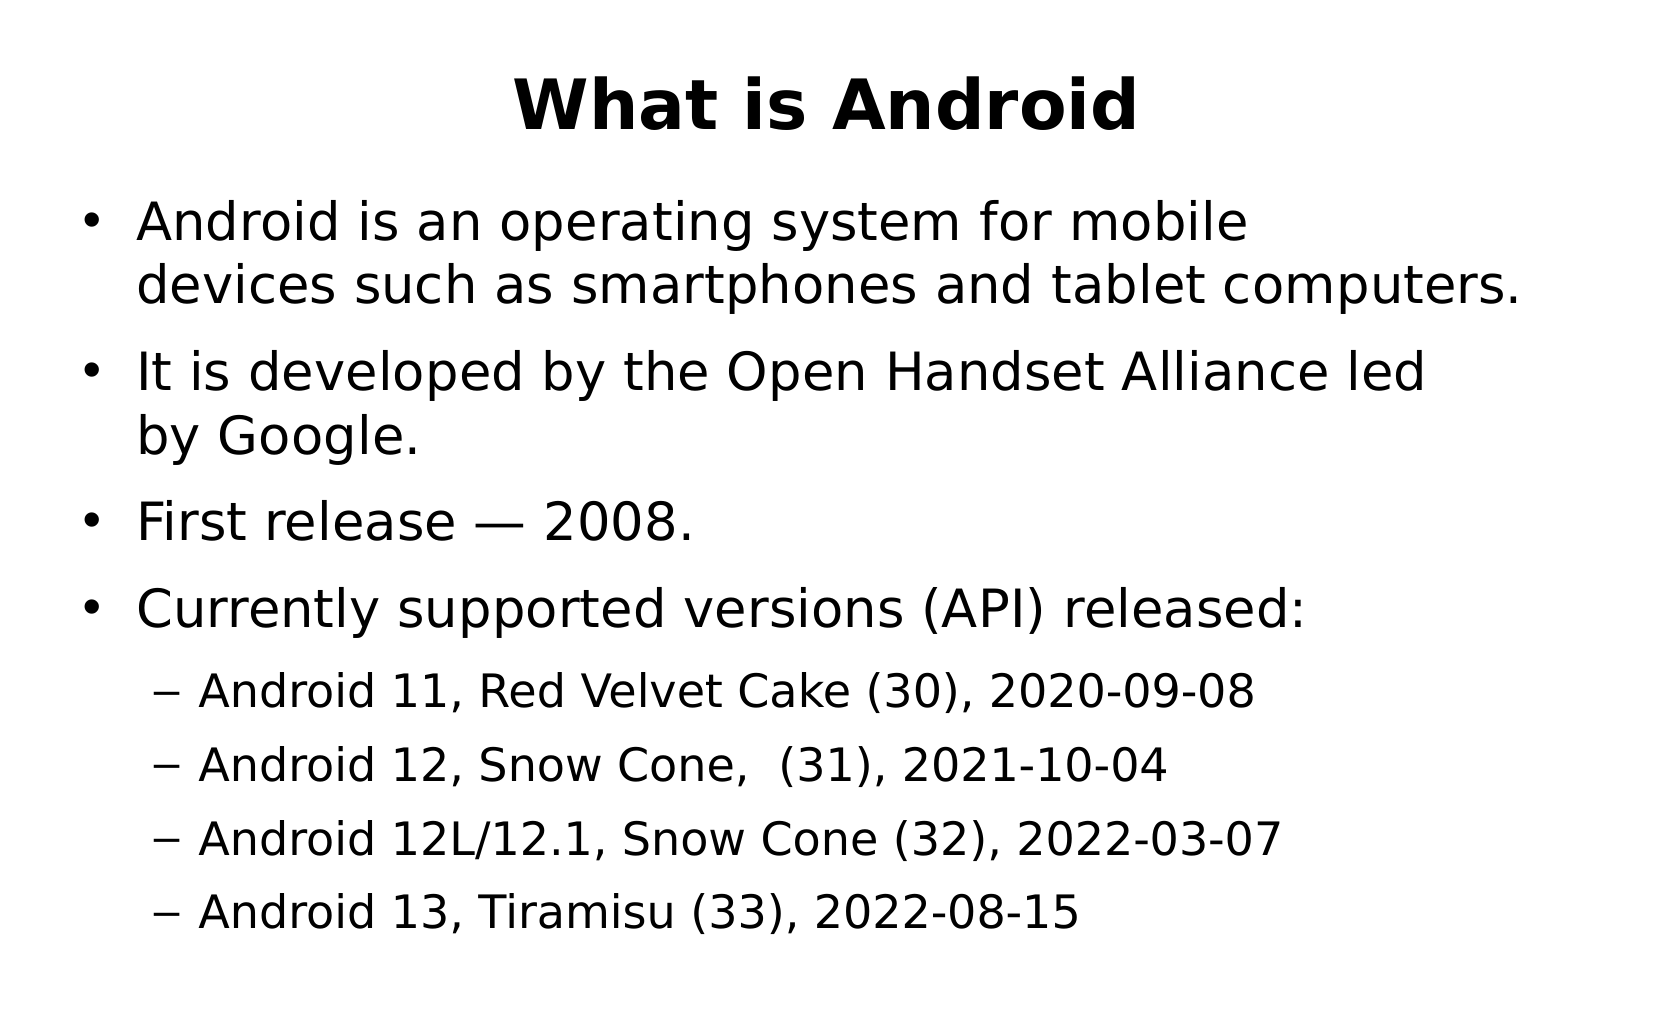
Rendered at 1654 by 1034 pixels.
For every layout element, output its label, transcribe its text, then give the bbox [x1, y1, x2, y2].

title What is Android [82, 41, 1571, 163]
list Android is an operating system for mobile devices such as smartphones and tablet computers. It is developed by the Open Handset Alliance led by Google. First release — 2008. Currently supported versions (API) released: Android 11, Red Velvet Cake (30), 2020-09-08 Android 12, Snow Cone, (31), 2021-10-04 Android 12L/12.1, Snow Cone (32), 2022-03-07 Android 13, Tiramisu (33), 2022-08-15 [82, 187, 1538, 988]
